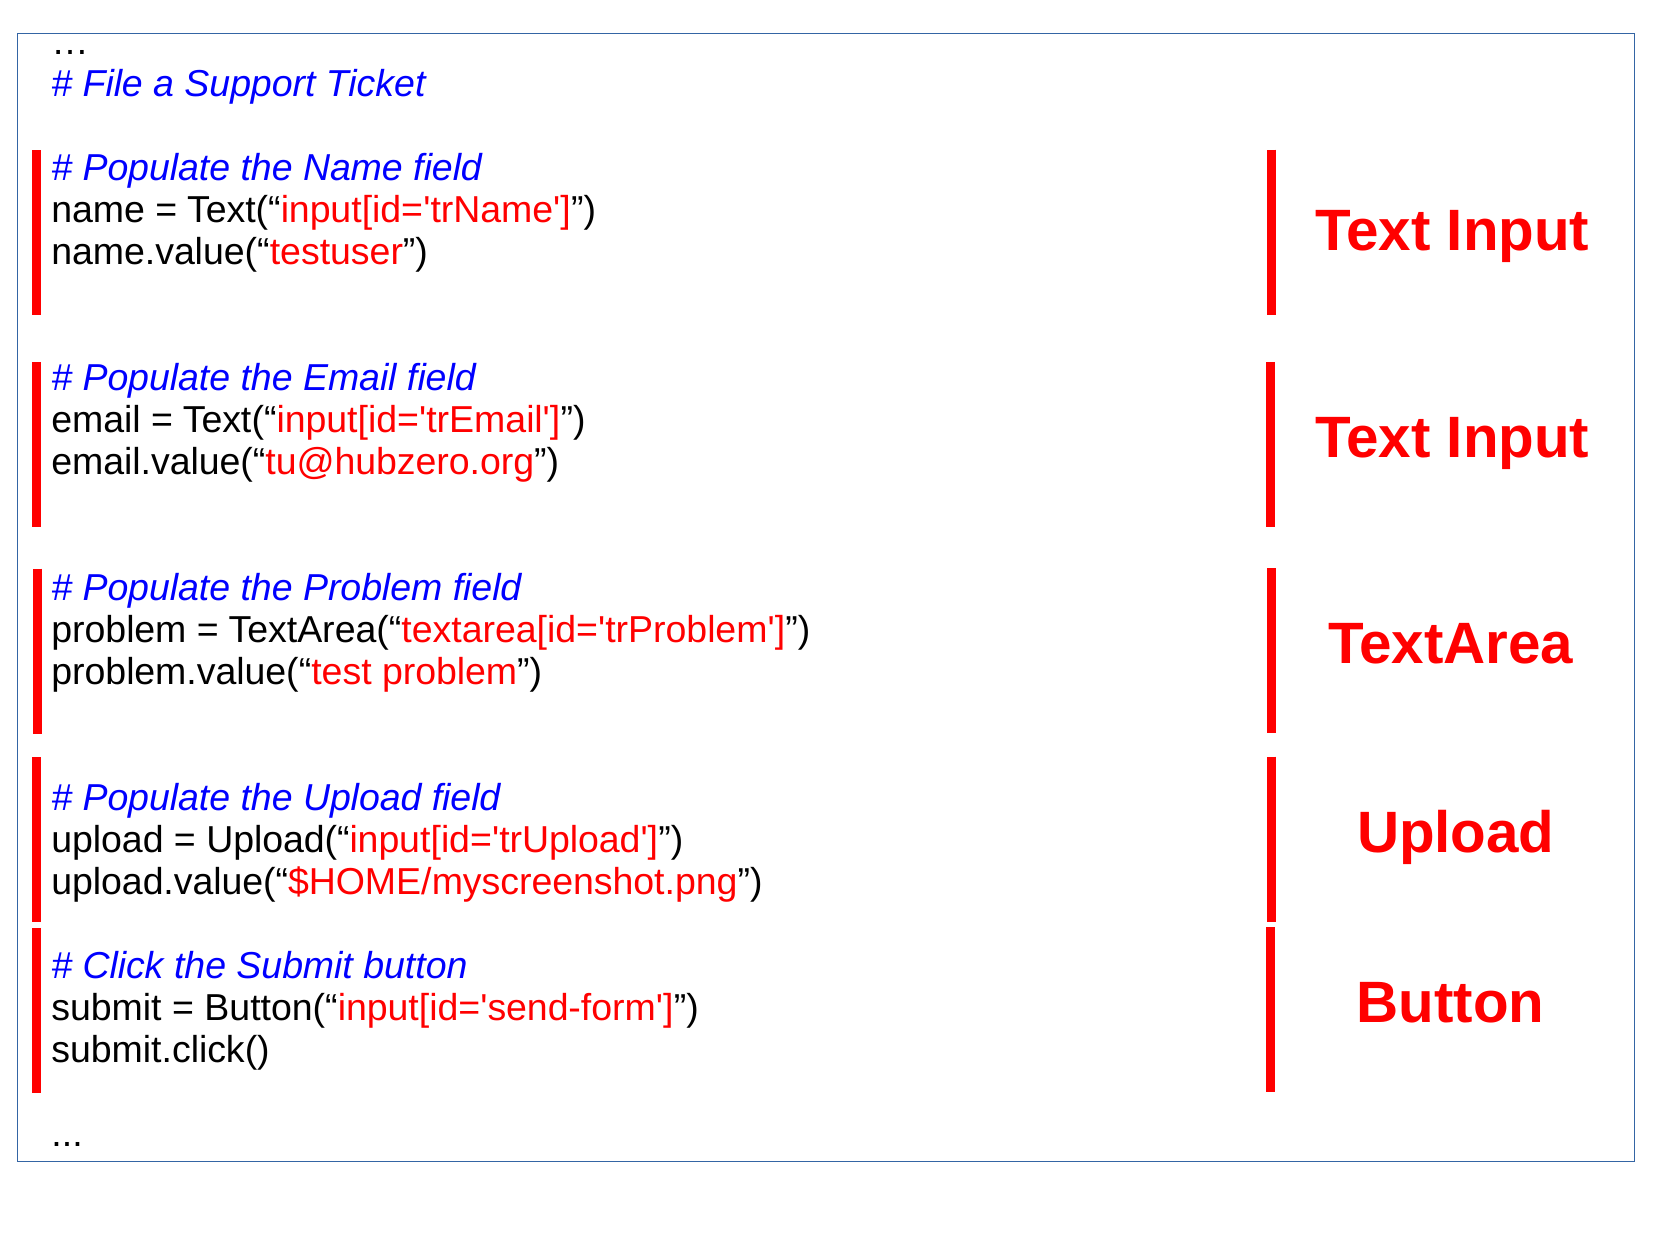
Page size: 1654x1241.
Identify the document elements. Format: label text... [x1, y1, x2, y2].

text_box … # File a Support Ticket # Populate the Name field name = Text(“input[id='trName']”) name.value(“testuser”) # Populate the Email field email = Text(“input[id='trEmail']”) email.value(“tu@hubzero.org”) # Populate the Problem field problem = TextArea(“textarea[id='trProblem']”) problem.value(“test problem”) # Populate the Upload field upload = Upload(“input[id='trUpload']”) upload.value(“$HOME/myscreenshot.png”) # Click the Submit button submit = Button(“input[id='send-form']”) submit.click() ... [36, 13, 1635, 1162]
text_box Button [1342, 962, 1560, 1043]
text_box Upload [1342, 791, 1570, 873]
text_box Text Input [1300, 397, 1605, 478]
text_box TextArea [1313, 603, 1589, 684]
text_box Text Input [1300, 190, 1605, 271]
text_box [17, 33, 36, 1162]
